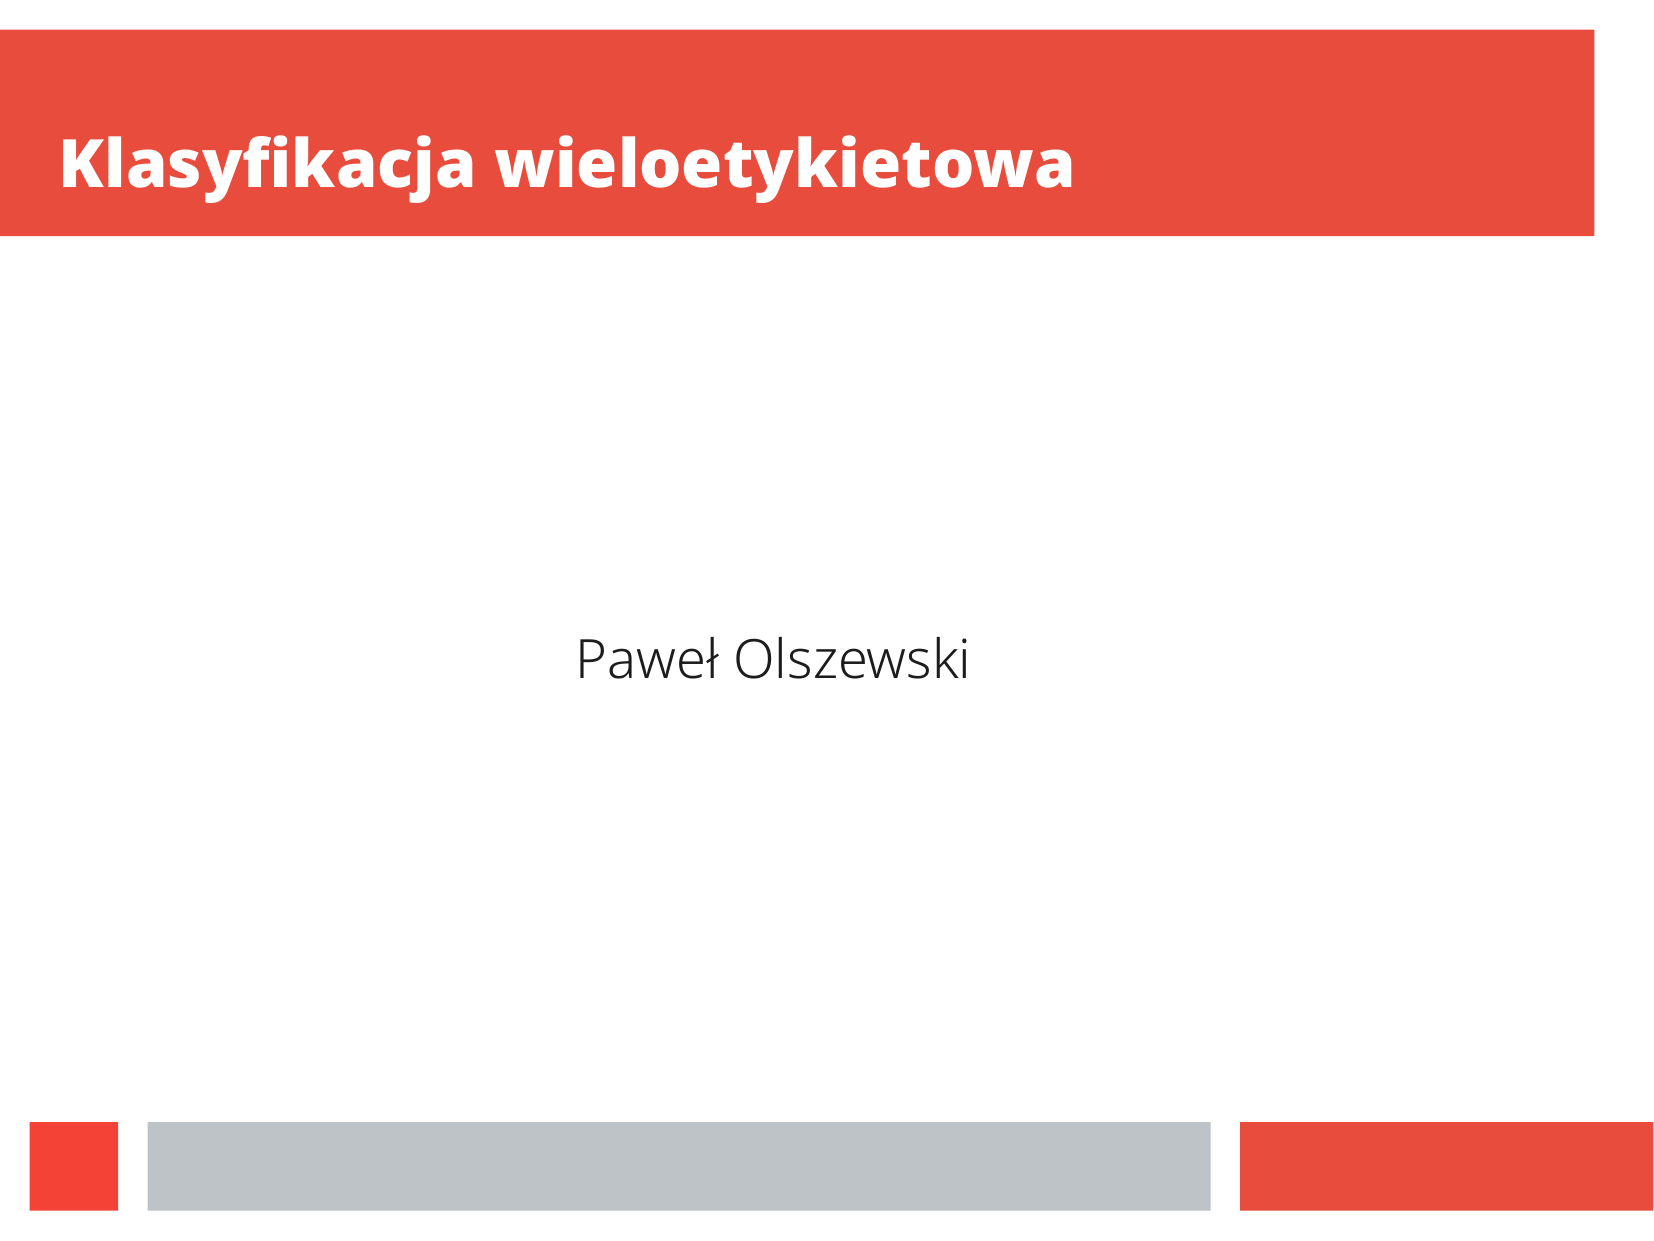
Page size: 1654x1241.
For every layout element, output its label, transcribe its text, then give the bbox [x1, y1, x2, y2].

subtitle Paweł Olszewski [59, 324, 1565, 1093]
title Klasyfikacja wieloetykietowa [59, 59, 1595, 207]
